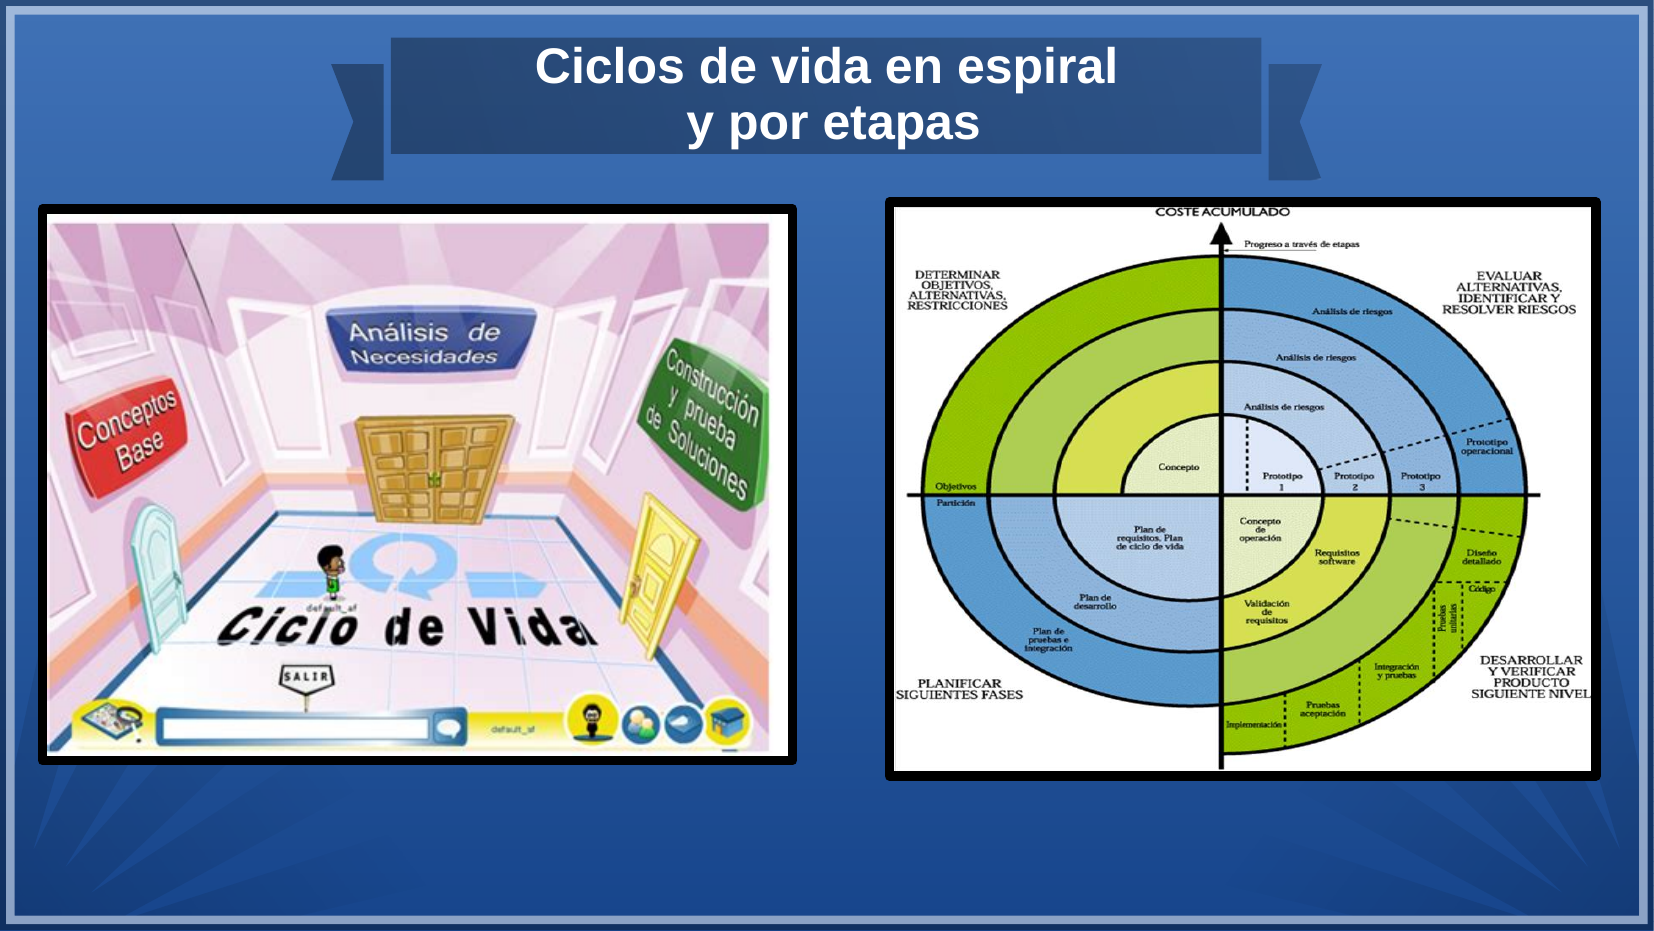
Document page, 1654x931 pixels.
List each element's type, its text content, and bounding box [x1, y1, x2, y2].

picture [47, 213, 788, 756]
picture [894, 206, 1592, 772]
title Ciclos de vida en espiral y por etapas [389, 35, 1264, 154]
